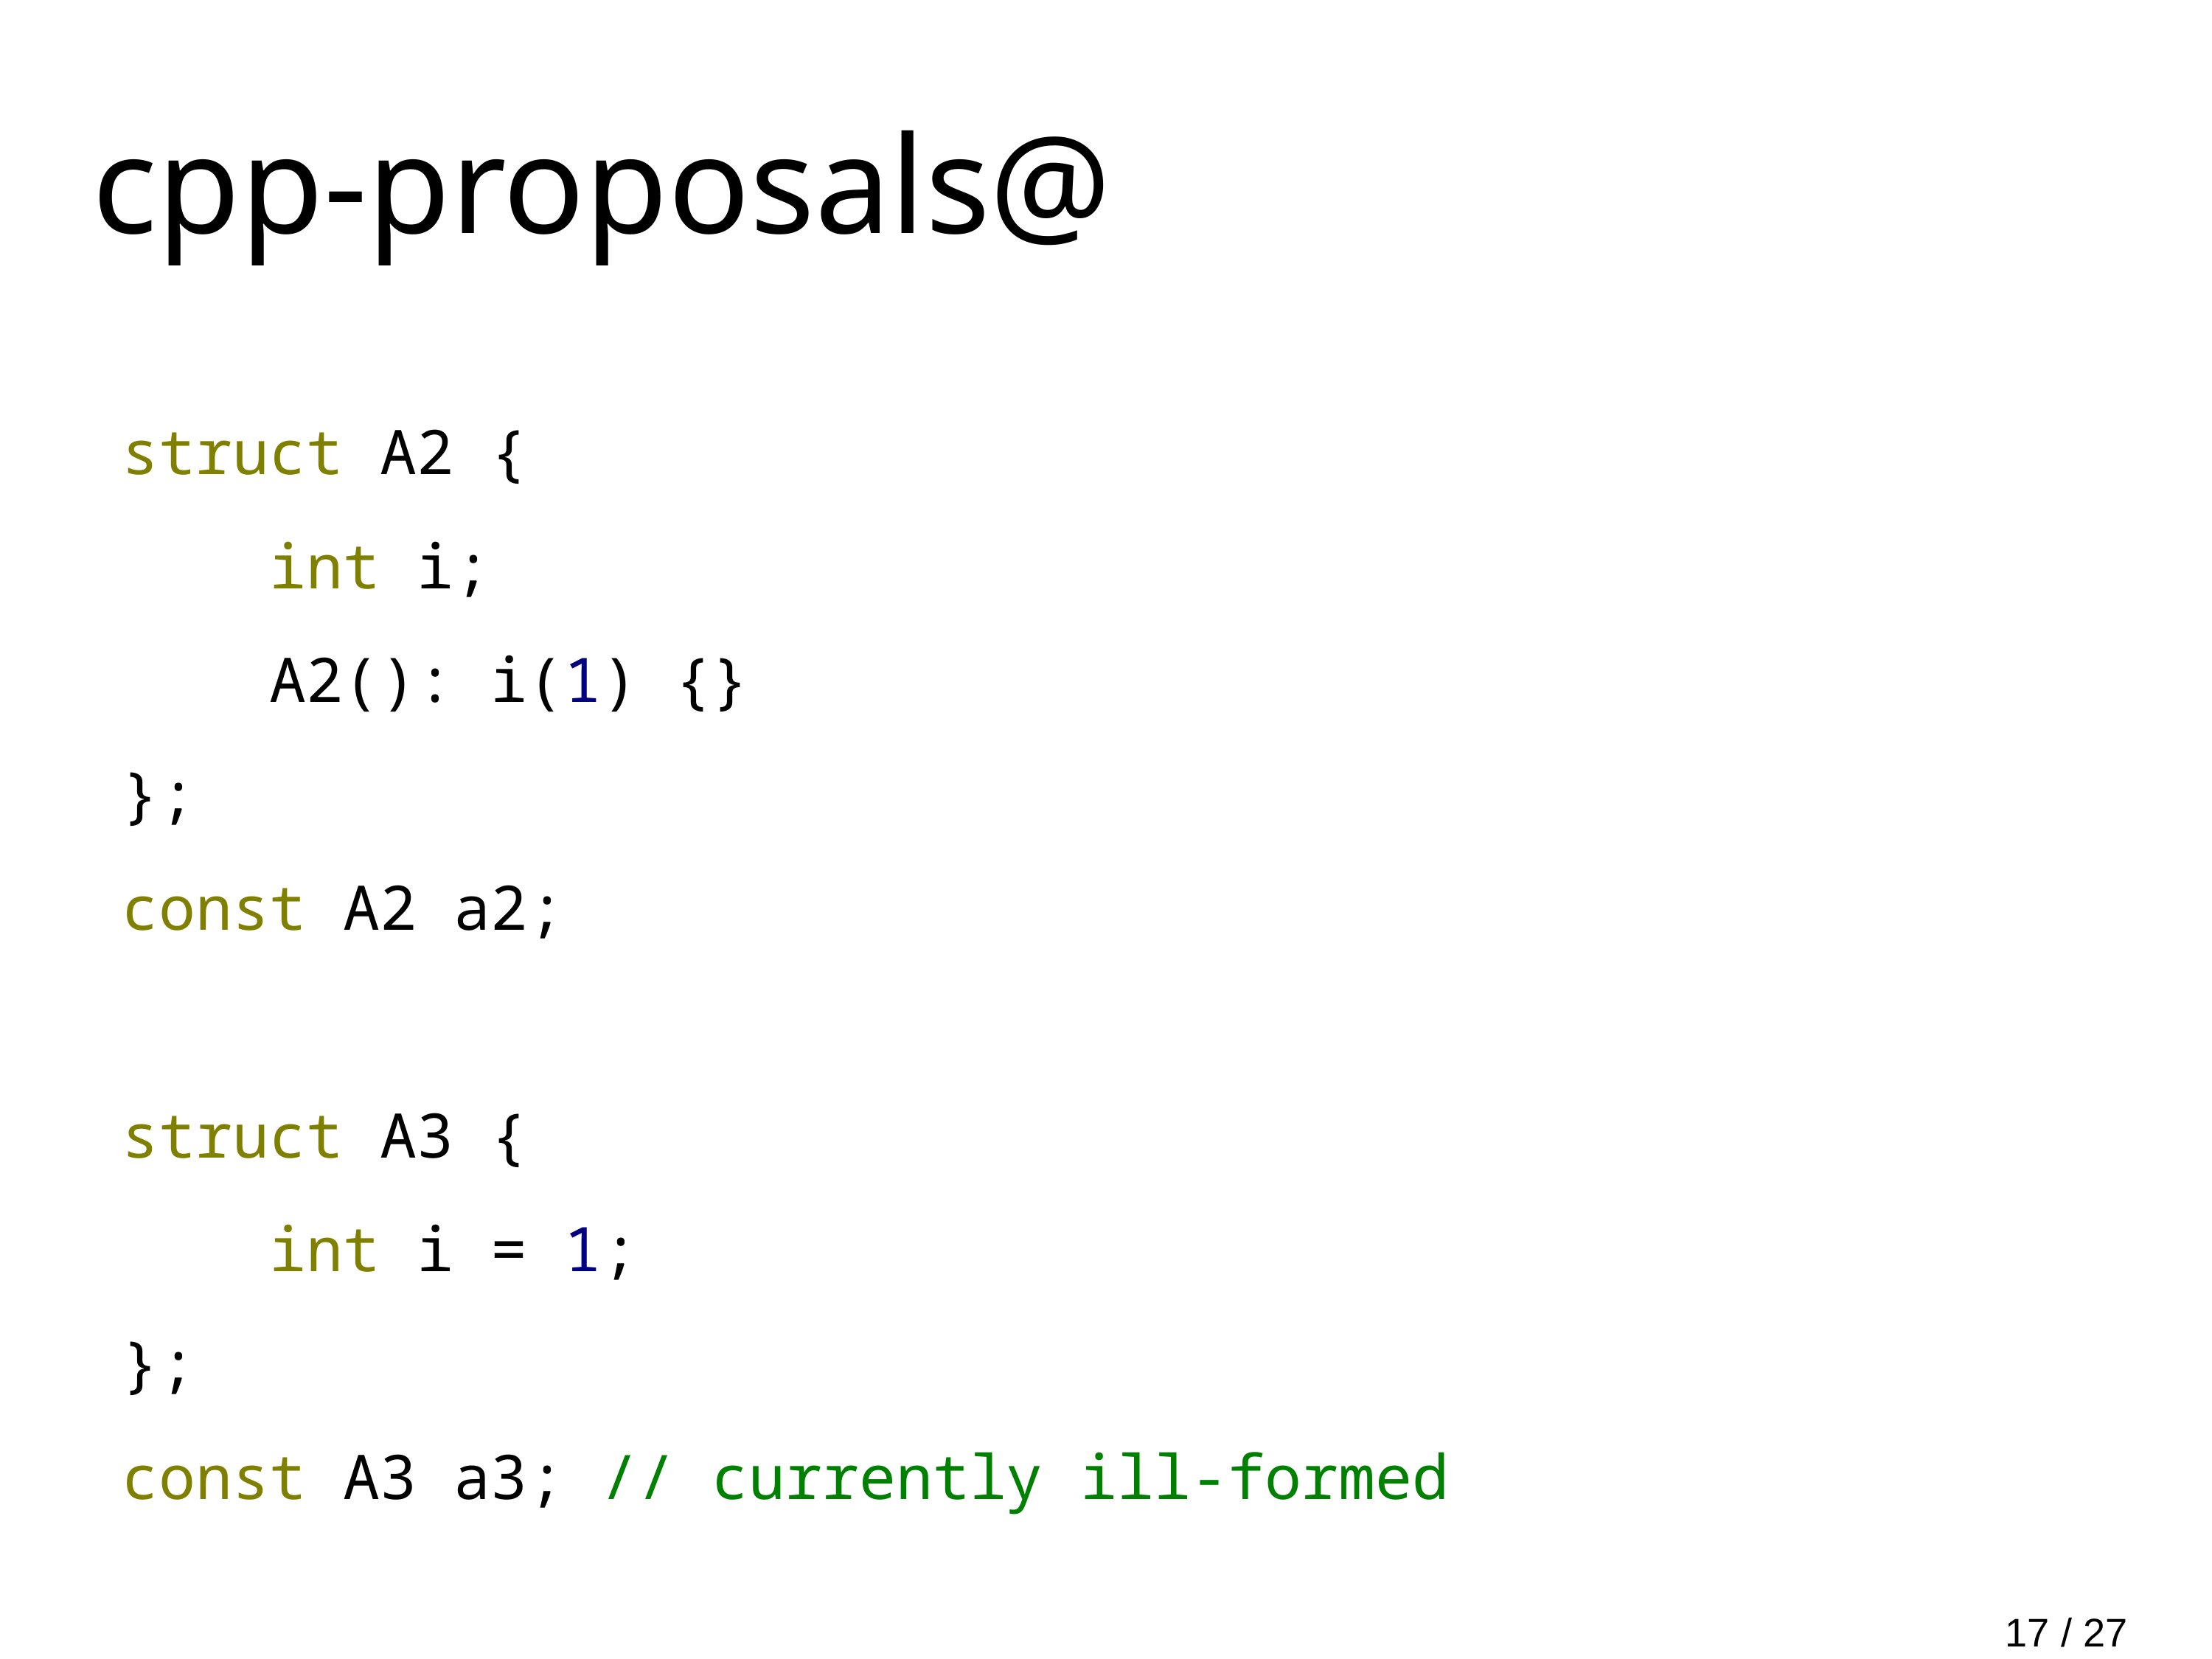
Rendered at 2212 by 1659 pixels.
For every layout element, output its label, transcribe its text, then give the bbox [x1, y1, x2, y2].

title cpp-proposals@ [92, 92, 2119, 277]
list struct A2 { int i; A2(): i(1) {} }; const A2 a2; struct A3 { int i = 1; }; const A3 a3; // currently ill-formed [0, 338, 2212, 1659]
text_box <number> / 27 [1994, 1605, 2212, 1659]
